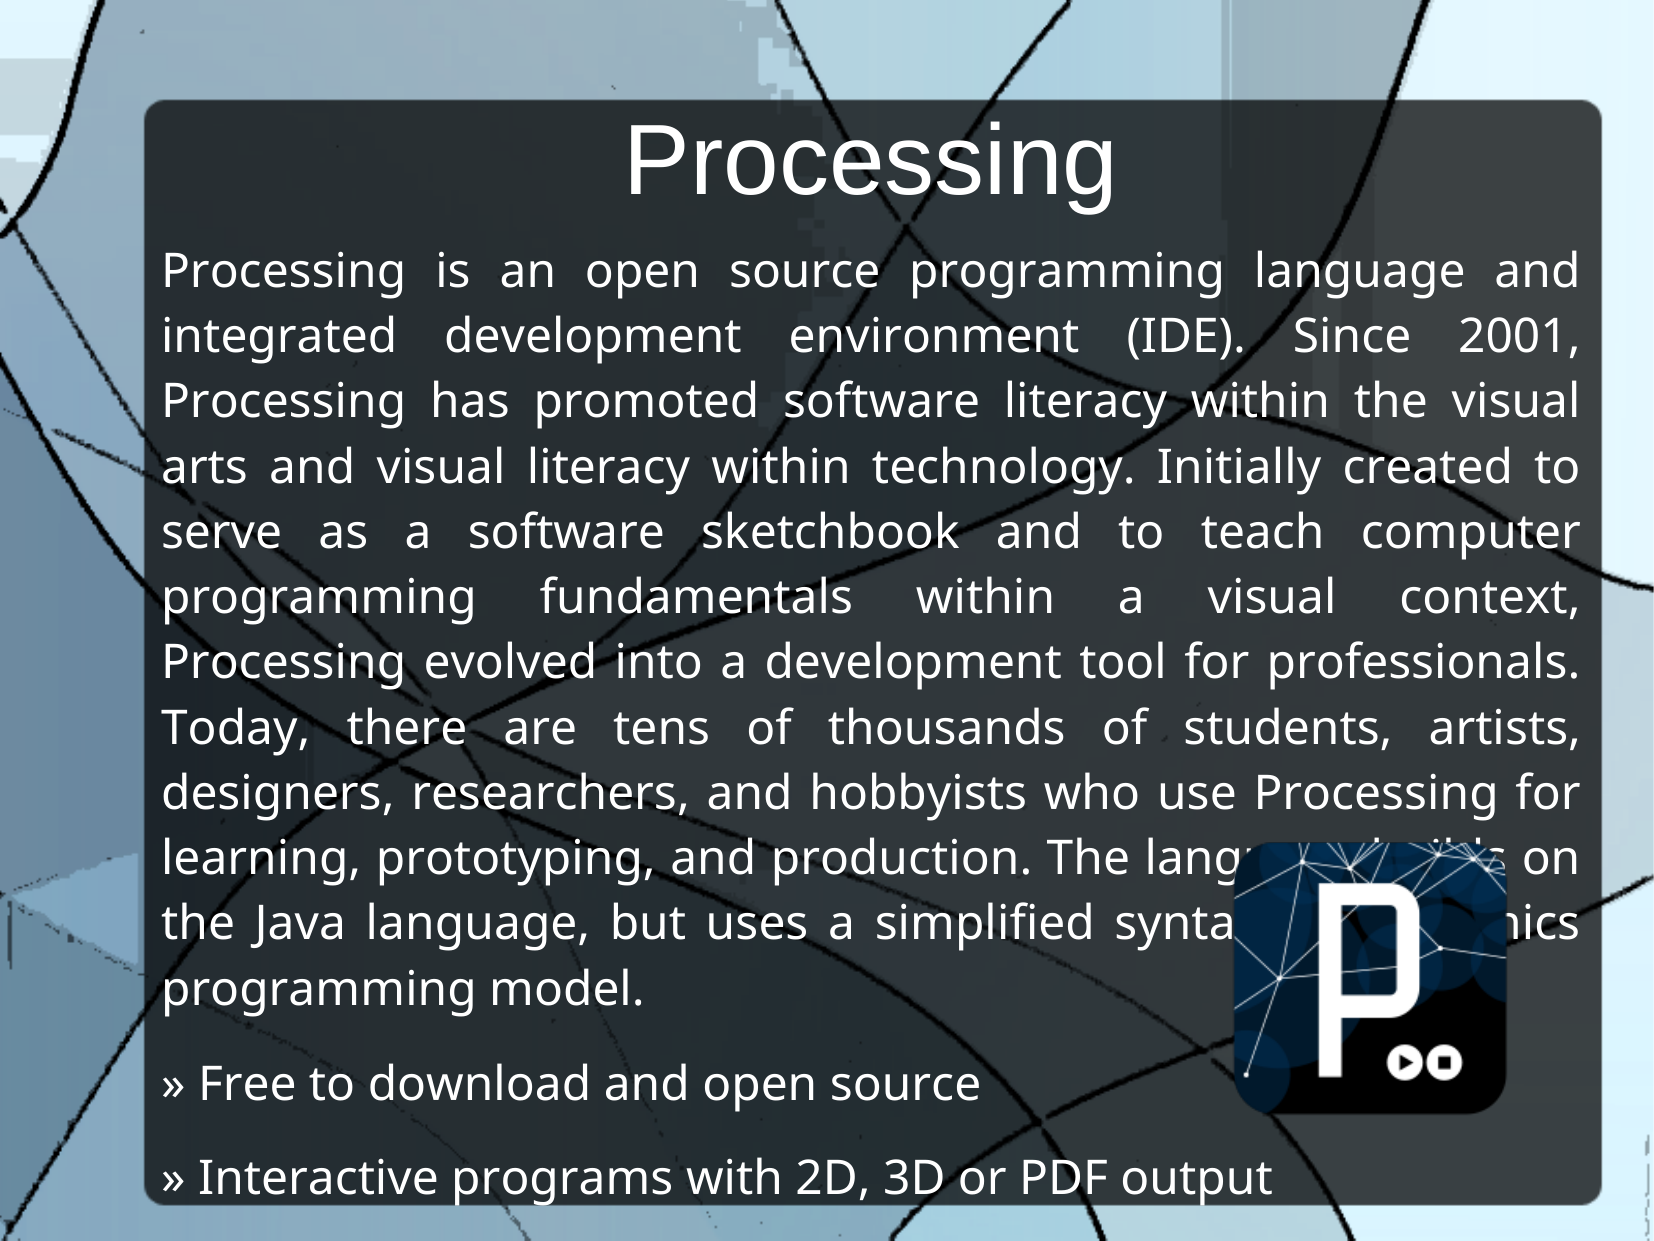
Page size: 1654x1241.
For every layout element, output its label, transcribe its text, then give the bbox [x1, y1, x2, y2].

picture [1230, 838, 1512, 1120]
picture [0, 0, 1654, 1241]
list Processing is an open source programming language and integrated development environment (IDE). Since 2001, Processing has promoted software literacy within the visual arts and visual literacy within technology. Initially created to serve as a software sketchbook and to teach computer programming fundamentals within a visual context, Processing evolved into a development tool for professionals. Today, there are tens of thousands of students, artists, designers, researchers, and hobbyists who use Processing for learning, prototyping, and production. The language builds on the Java language, but uses a simplified syntax and graphics programming model. » Free to download and open source » Interactive programs with 2D, 3D or PDF output » OpenGL integration for accelerated 3D » For GNU/Linux, Mac OS X, and Windows » Over 100 libraries extend the core software » Well documented, with many books available [90, 236, 1583, 1241]
title Processing [159, 59, 1583, 236]
